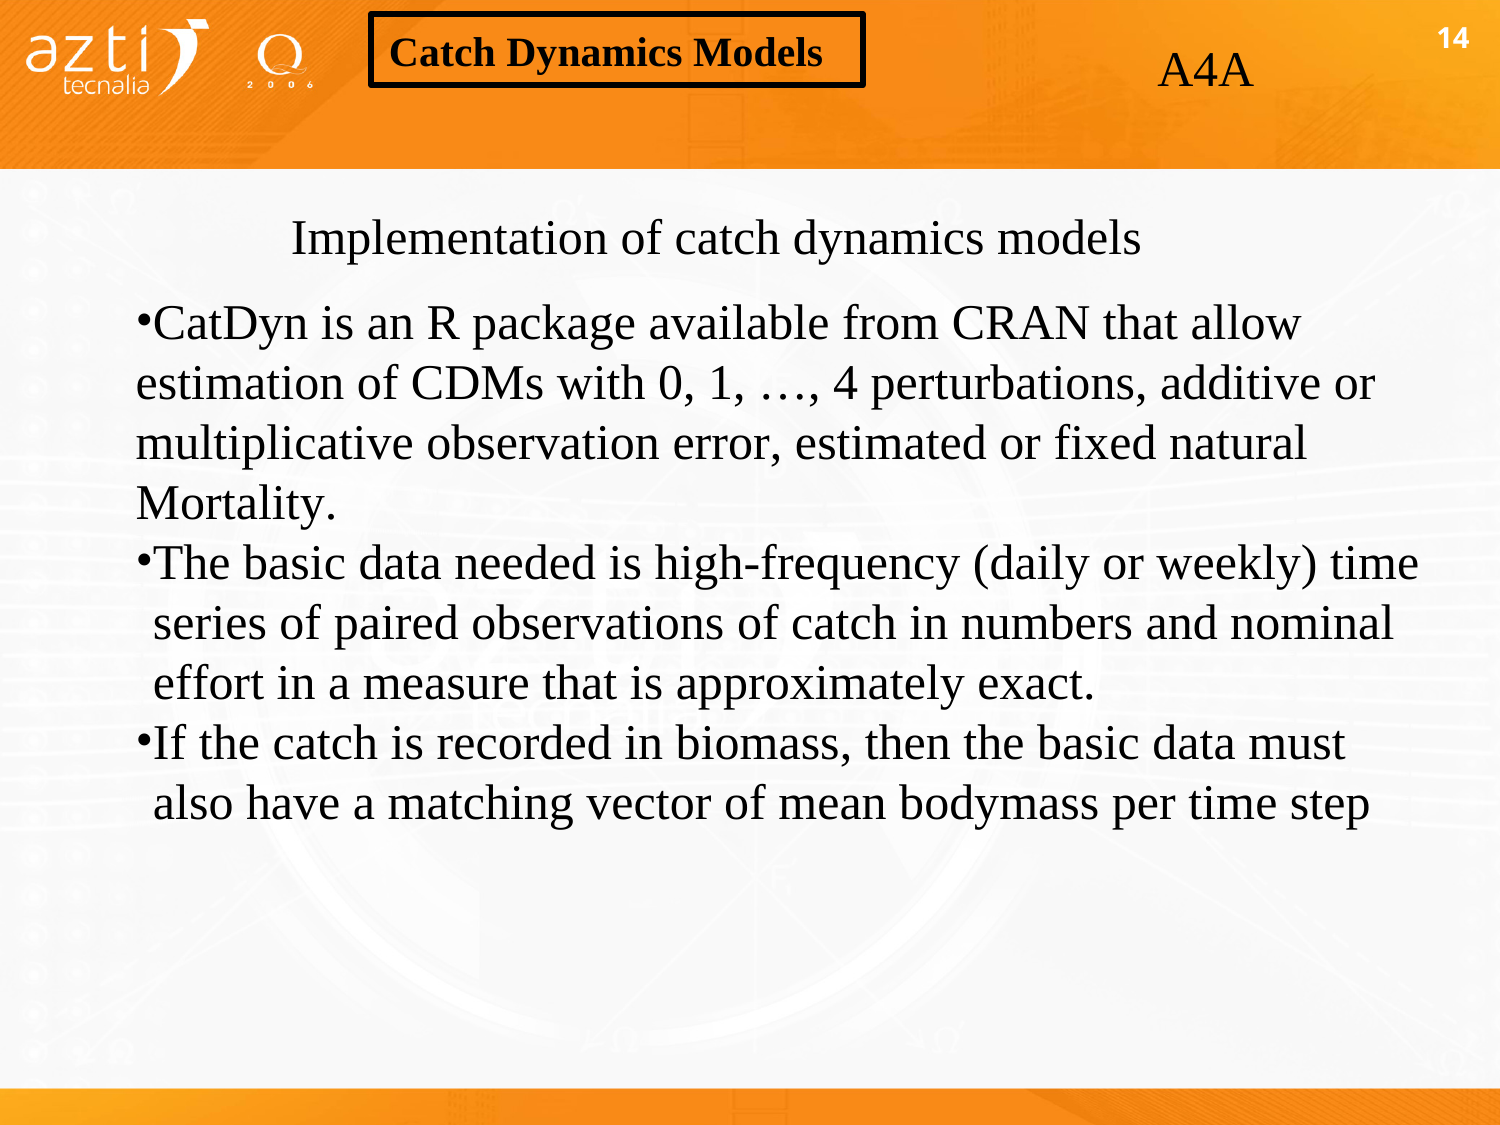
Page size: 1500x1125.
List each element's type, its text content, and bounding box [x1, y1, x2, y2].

text_box Implementation of catch dynamics models [276, 196, 1156, 272]
text_box A4A [1142, 28, 1270, 104]
text_box Catch Dynamics Models [371, 13, 863, 86]
picture [0, 0, 1500, 1125]
text_box CatDyn is an R package available from CRAN that allow estimation of CDMs with 0, 1, …, 4 perturbations, additive or multiplicative observation error, estimated or fixed natural Mortality. The basic data needed is high-frequency (daily or weekly) time series of paired observations of catch in numbers and nominal effort in a measure that is approximately exact. If the catch is recorded in biomass, then the basic data must also have a matching vector of mean bodymass per time step [120, 282, 1447, 898]
